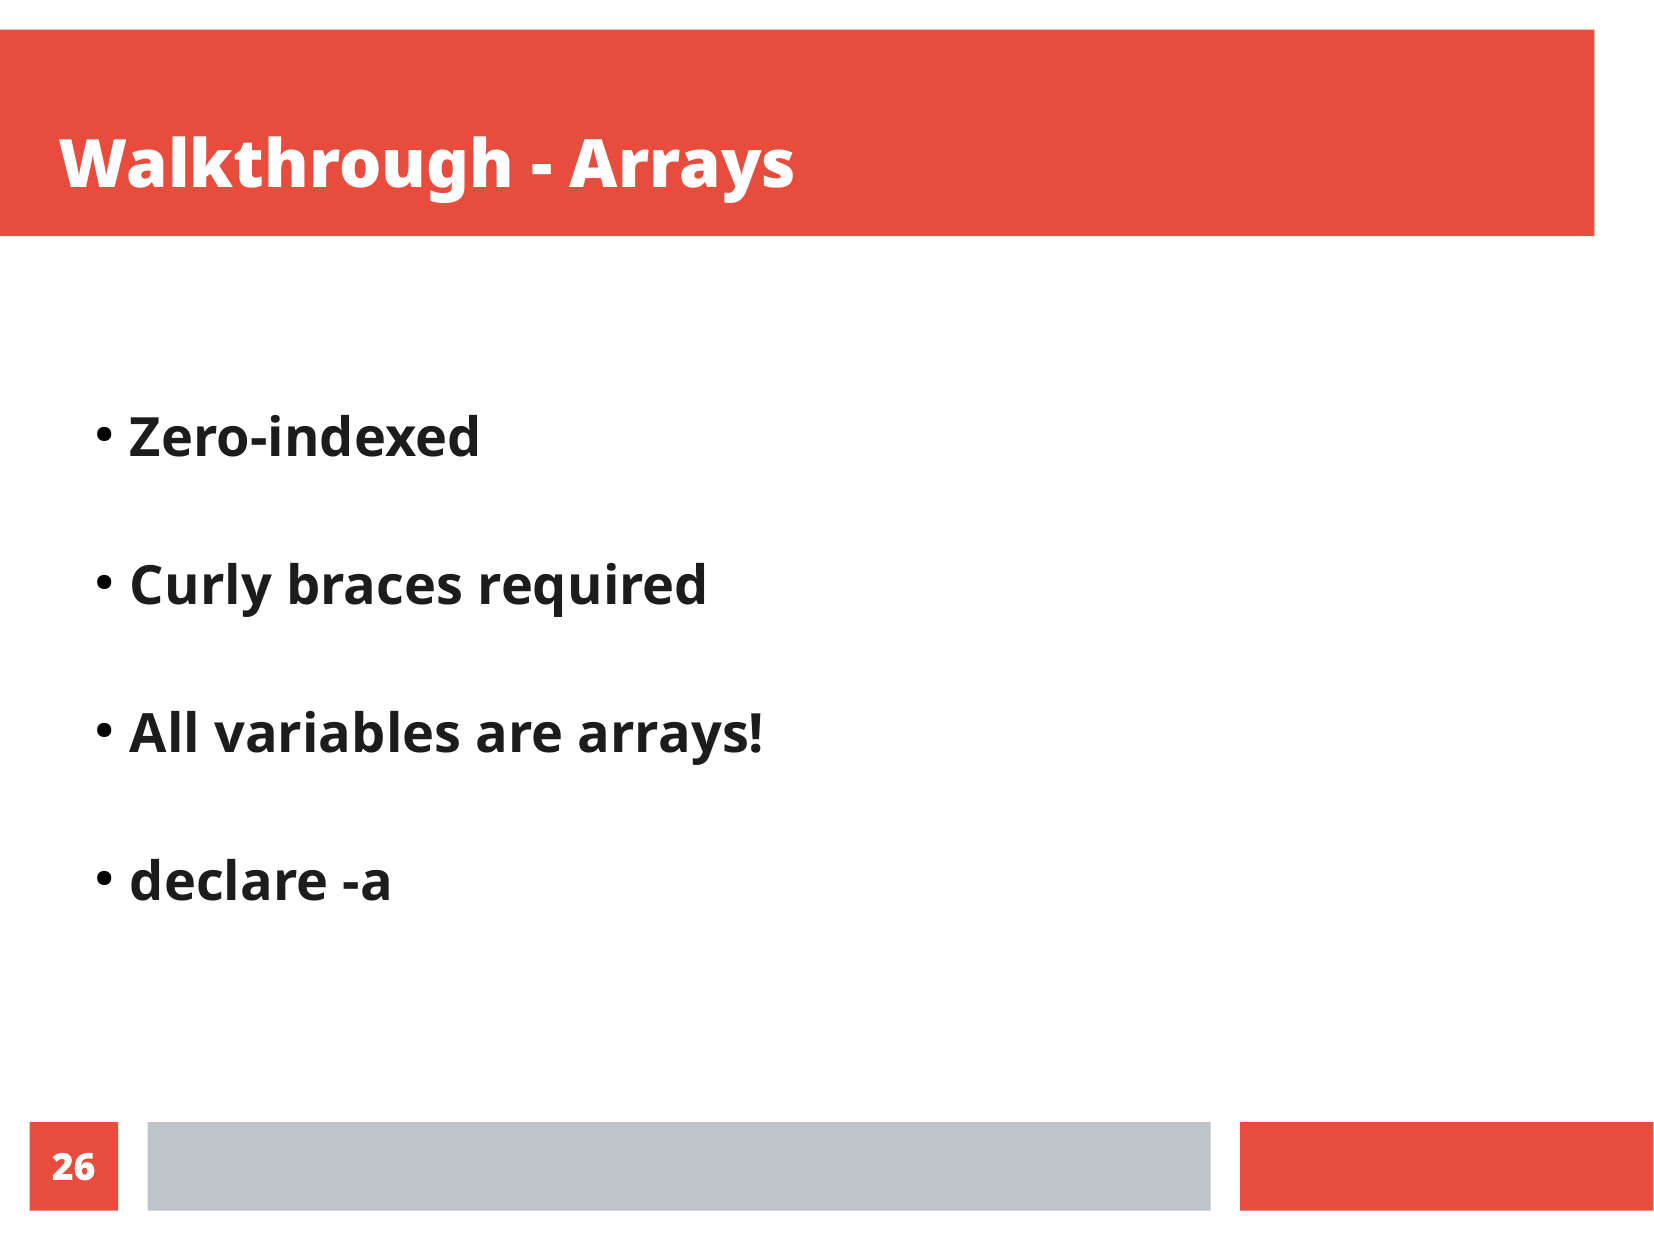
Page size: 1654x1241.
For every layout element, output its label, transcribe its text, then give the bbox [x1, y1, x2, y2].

subtitle Zero-indexed Curly braces required All variables are arrays! declare -a [59, 324, 1565, 1093]
title Walkthrough - Arrays [59, 59, 1595, 207]
